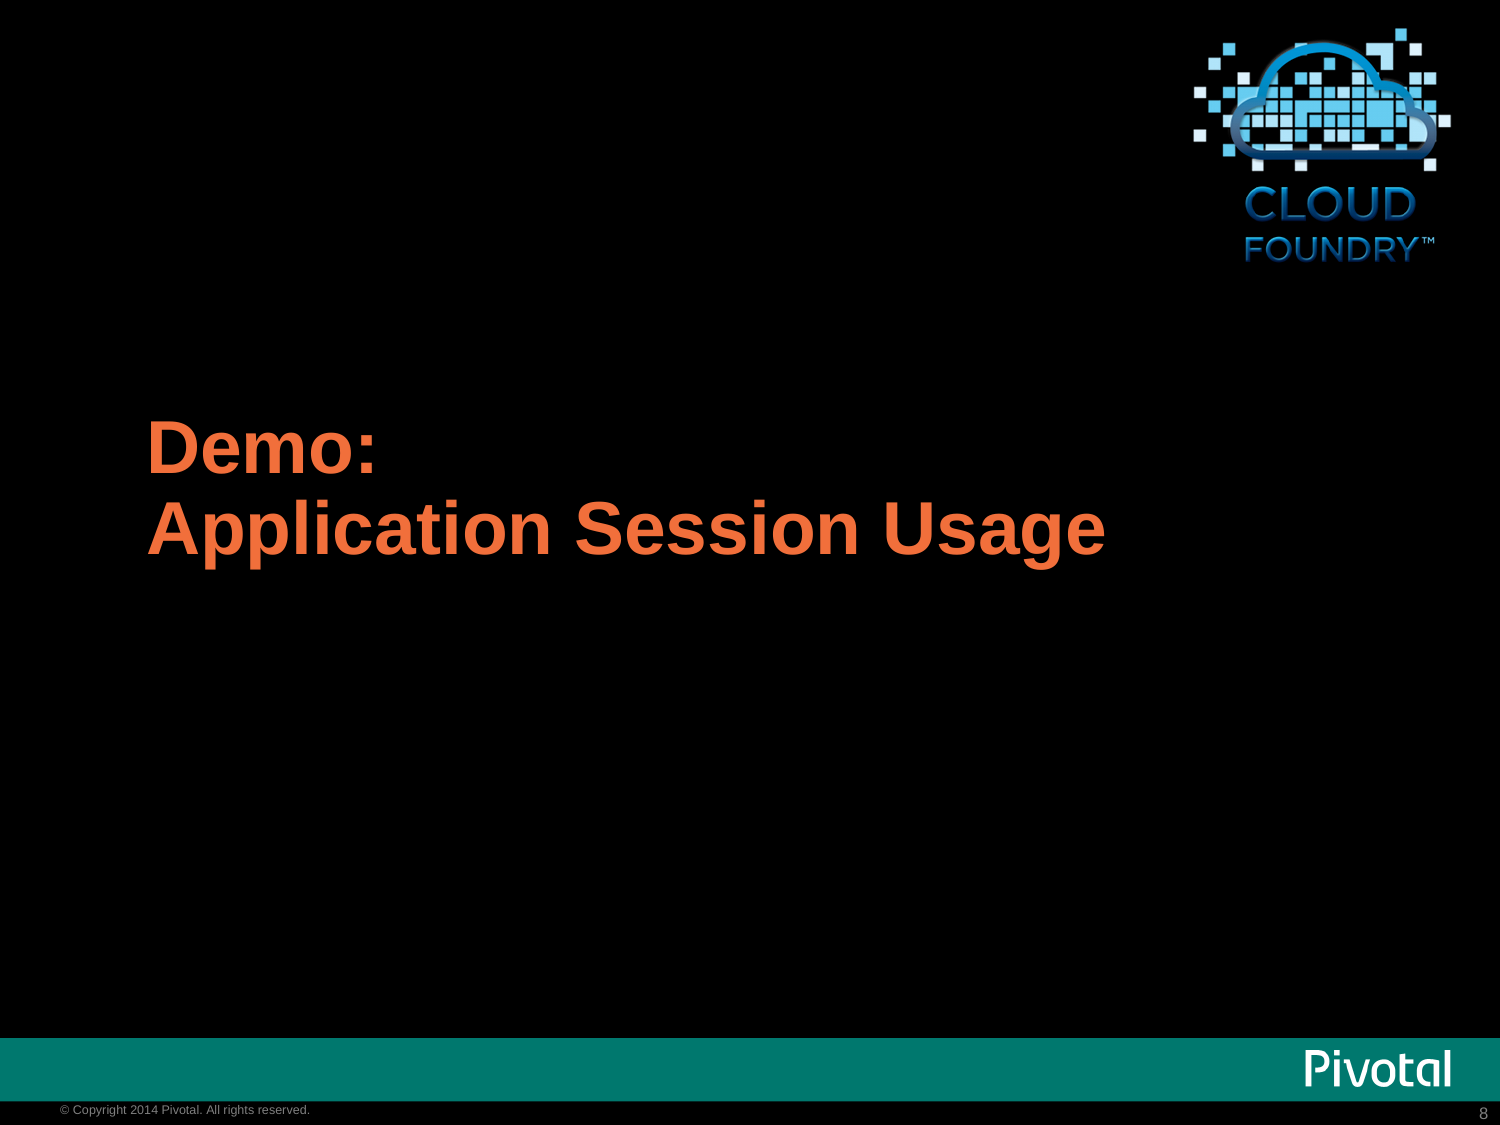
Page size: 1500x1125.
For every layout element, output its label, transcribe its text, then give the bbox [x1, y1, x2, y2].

picture [1182, 0, 1478, 296]
title Demo: Application Session Usage [146, 405, 1291, 571]
picture [1304, 1047, 1452, 1090]
